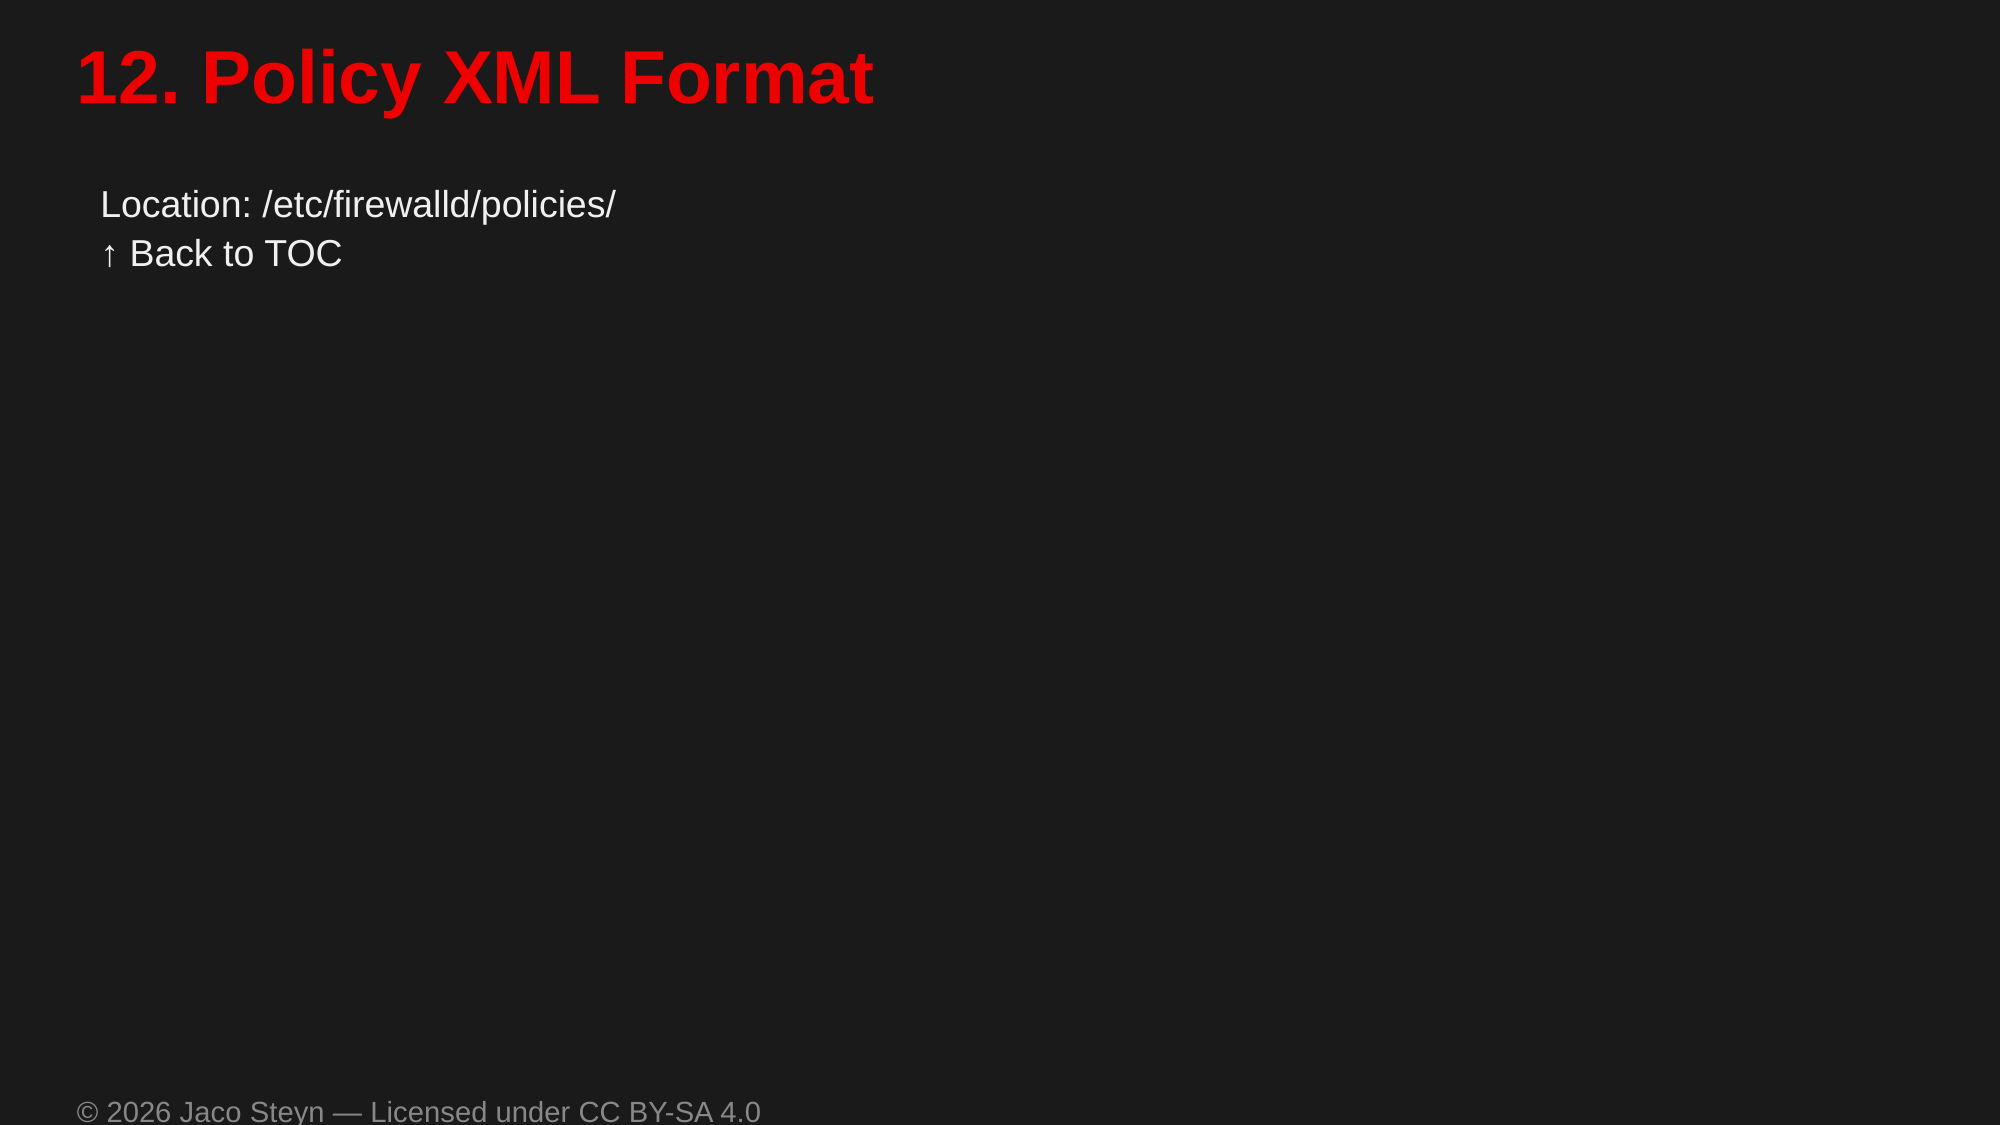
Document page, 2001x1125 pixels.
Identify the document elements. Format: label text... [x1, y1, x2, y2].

text_box Location: /etc/firewalld/policies/ ↑ Back to TOC [59, 171, 1942, 1083]
text_box 12. Policy XML Format [59, 23, 1942, 154]
text_box © 2026 Jaco Steyn — Licensed under CC BY-SA 4.0 [59, 1083, 1942, 1120]
